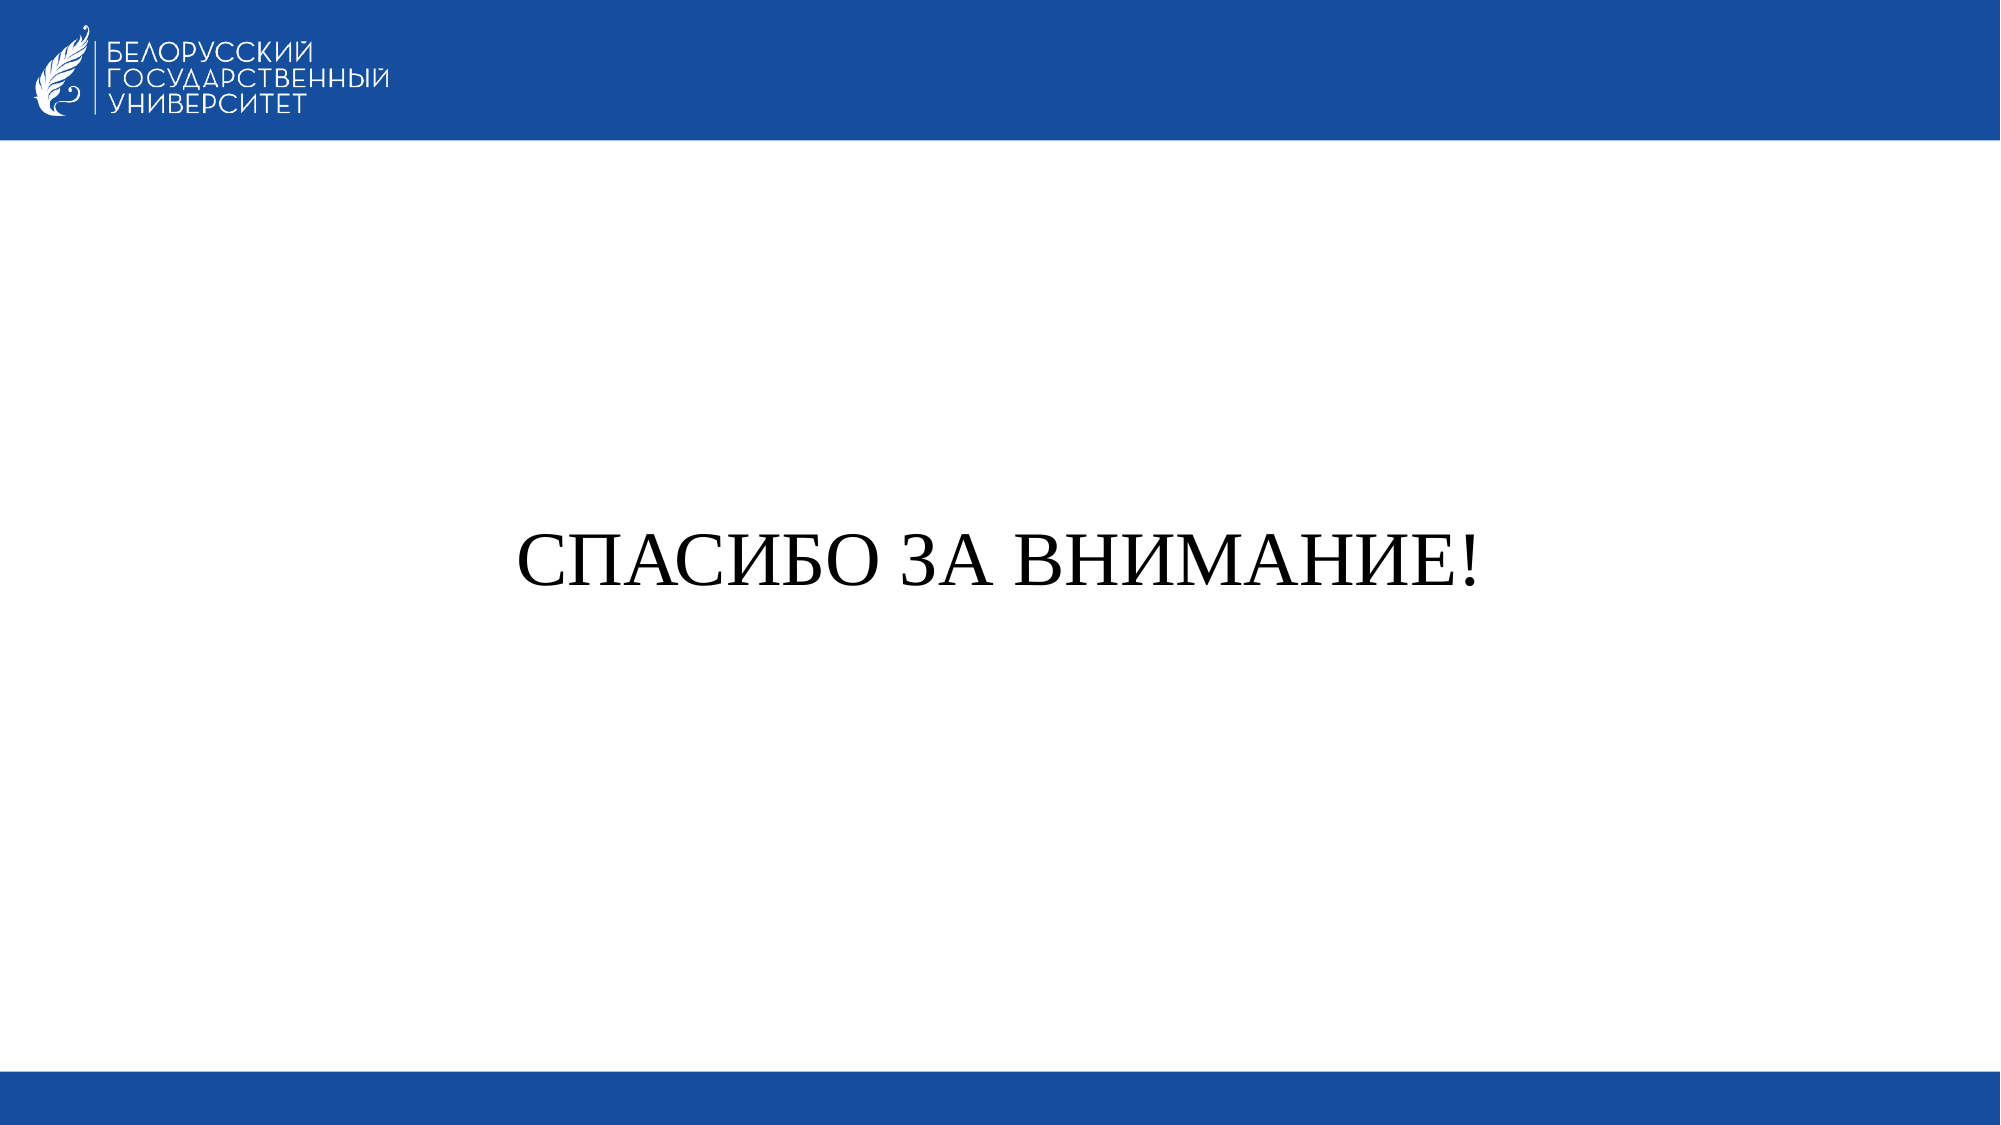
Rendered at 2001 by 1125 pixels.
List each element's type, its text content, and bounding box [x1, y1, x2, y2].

picture [33, 25, 388, 116]
list СПАСИБО ЗА ВНИМАНИЕ! [106, 510, 1894, 615]
